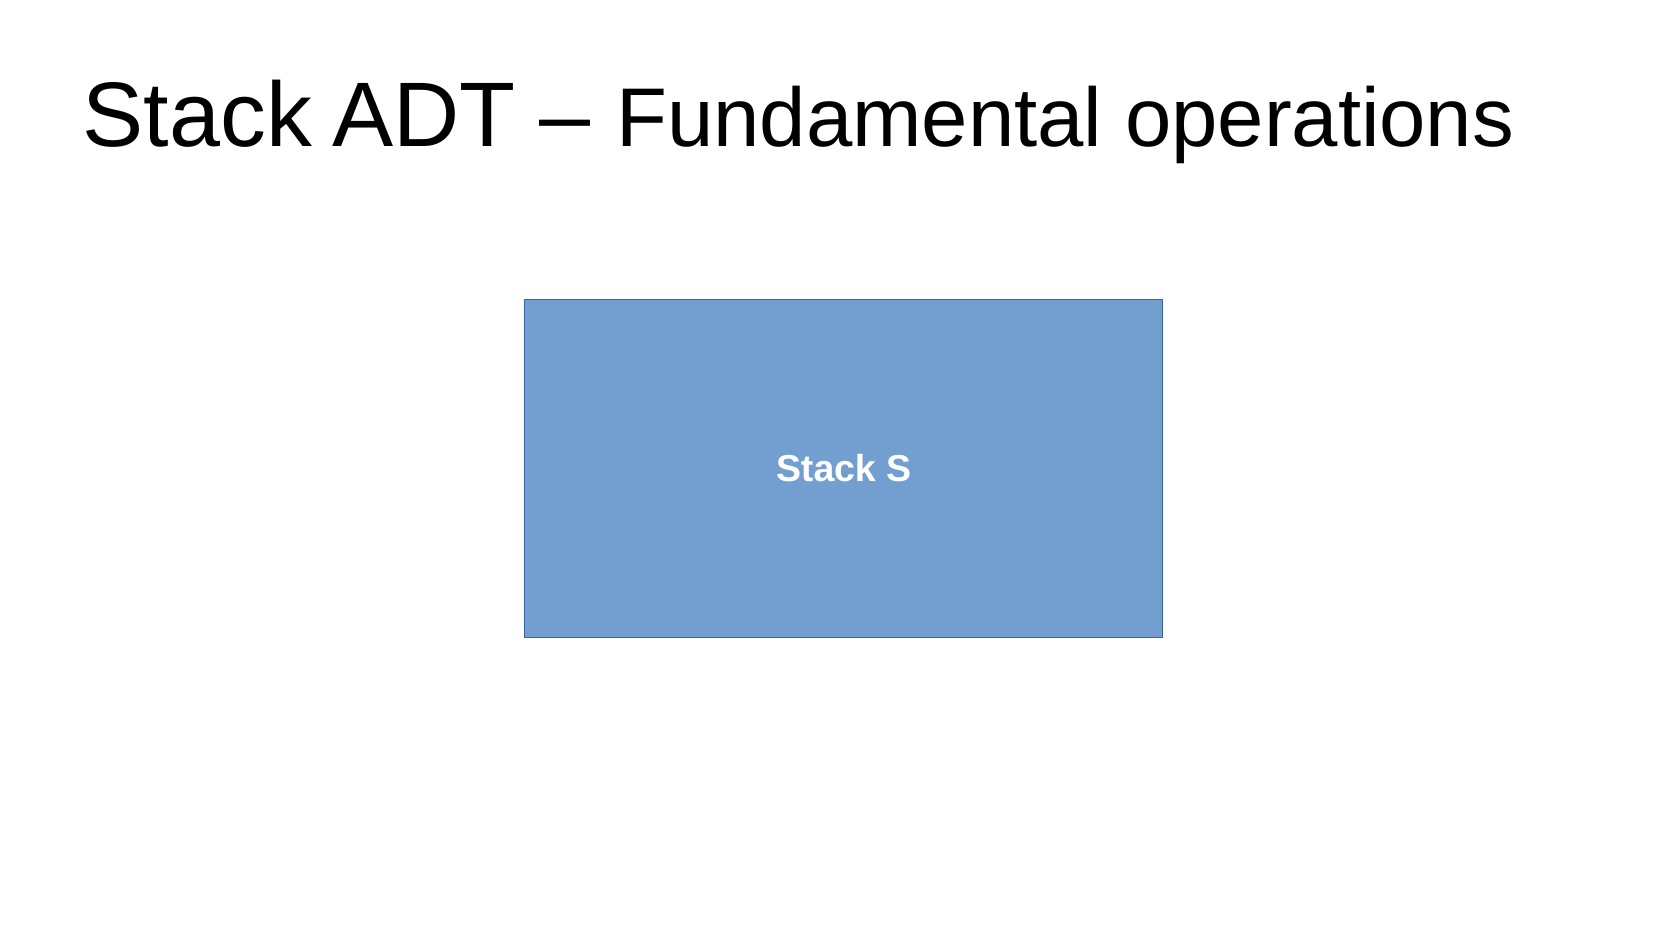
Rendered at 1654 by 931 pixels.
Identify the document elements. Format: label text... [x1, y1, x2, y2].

title Stack ADT – Fundamental operations [82, 37, 1571, 193]
text_box Stack S [524, 299, 1163, 638]
